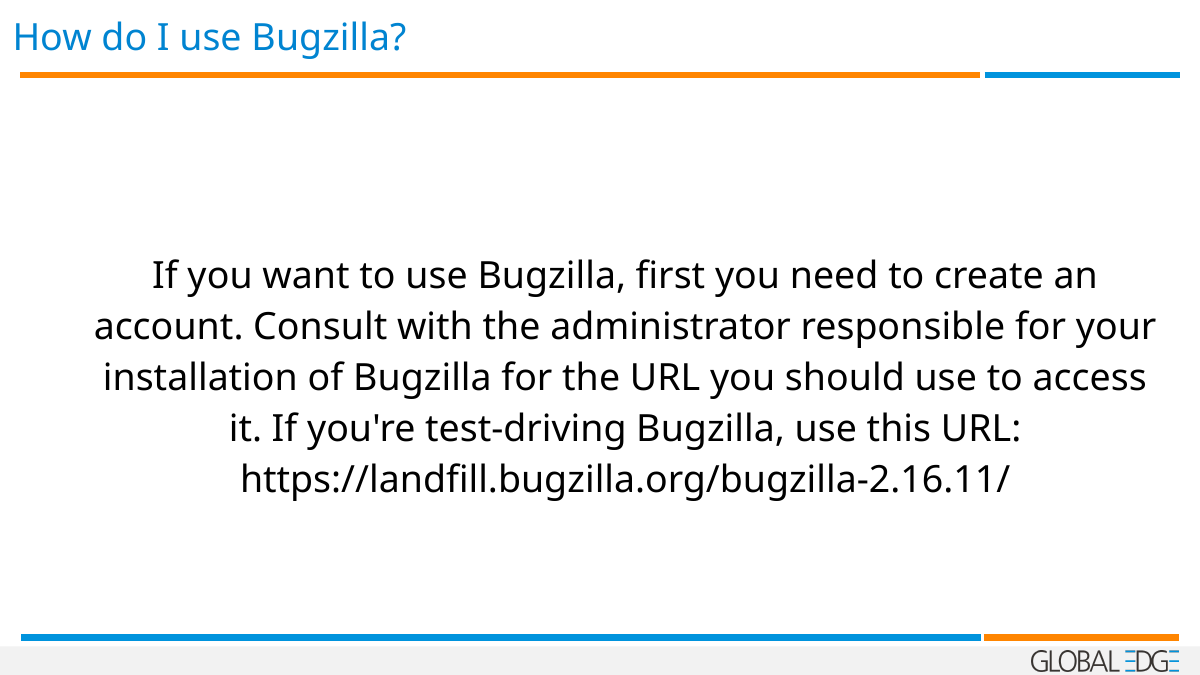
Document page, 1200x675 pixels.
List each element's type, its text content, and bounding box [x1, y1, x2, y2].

picture [1031, 650, 1179, 672]
title How do I use Bugzilla? [12, 9, 1088, 63]
list If you want to use Bugzilla, first you need to create an account. Consult with the administrator responsible for your installation of Bugzilla for the URL you should use to access it. If you're test-driving Bugzilla, use this URL: https://landfill.bugzilla.org/bugzilla-2.16.11/ [10, 87, 1170, 628]
